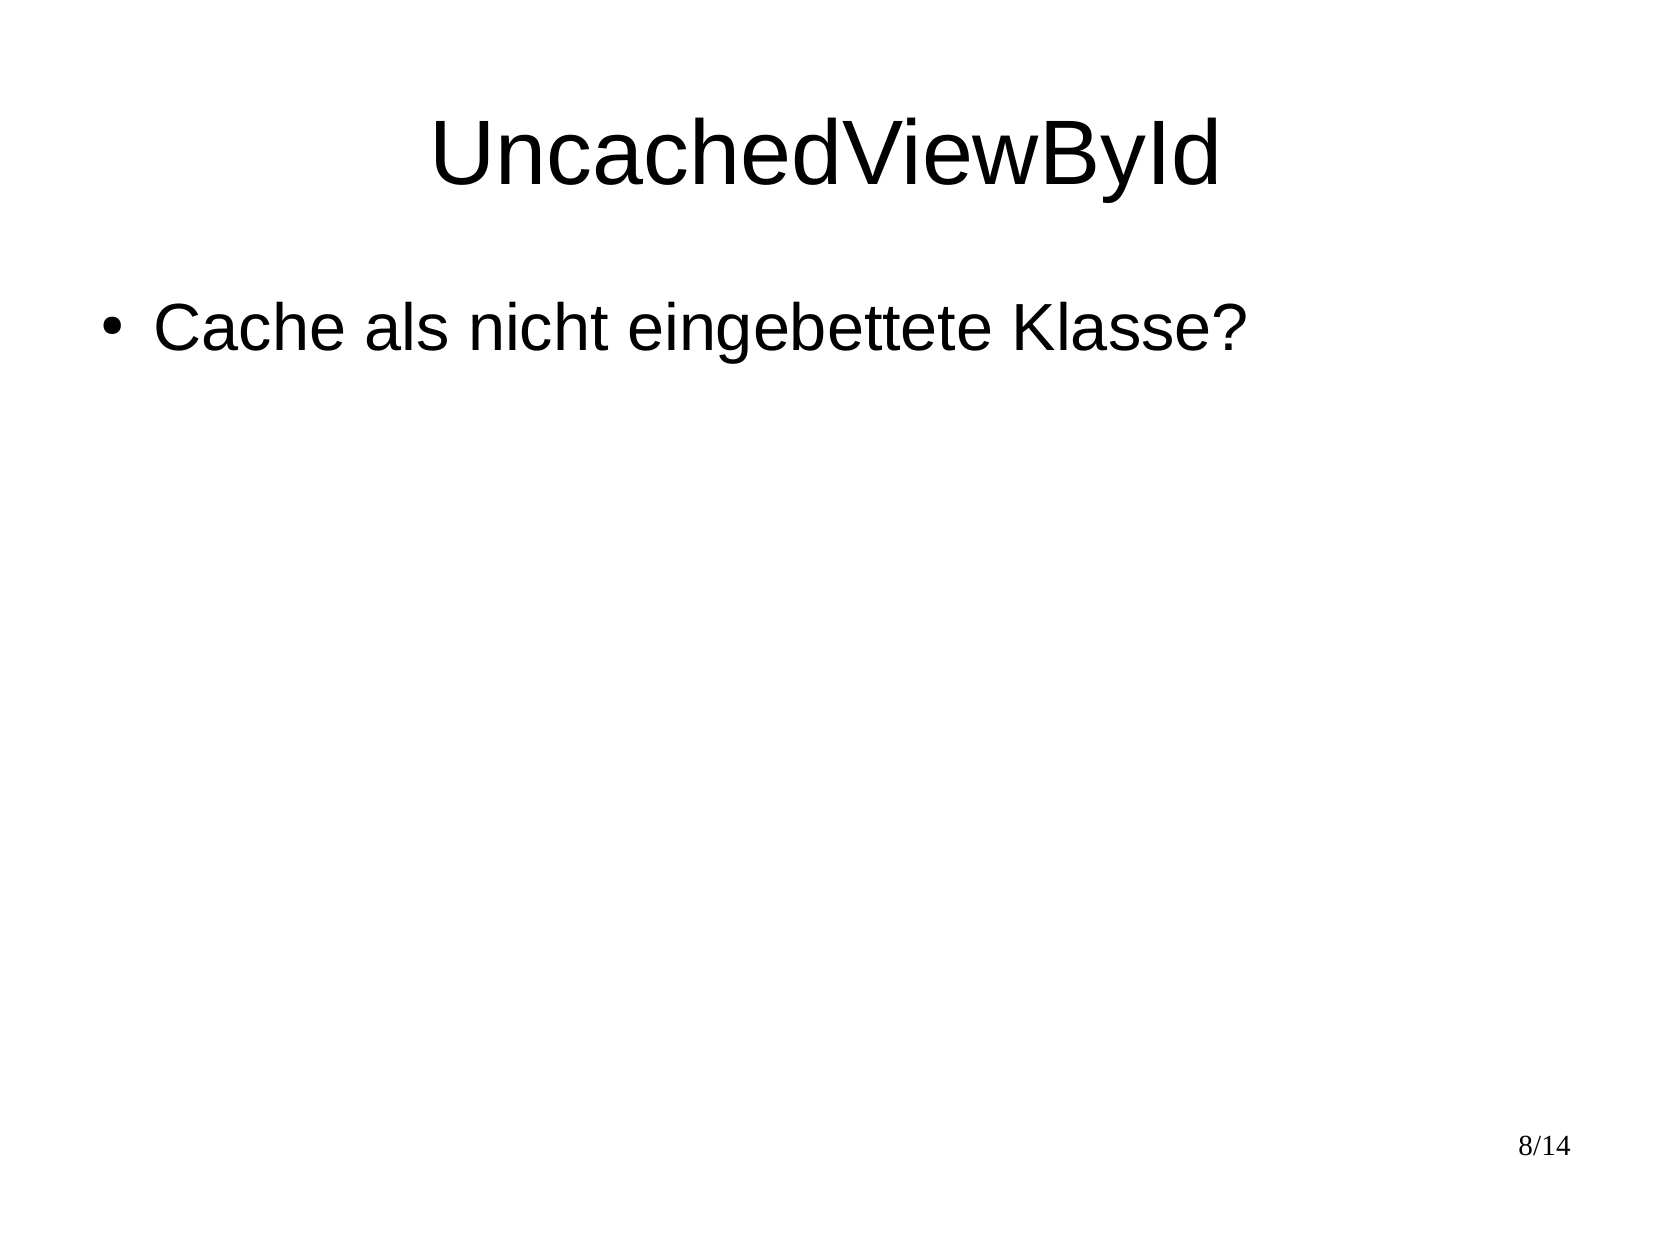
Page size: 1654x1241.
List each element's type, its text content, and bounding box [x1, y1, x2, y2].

list Cache als nicht eingebettete Klasse? [82, 290, 1571, 1010]
title UncachedViewById [82, 49, 1571, 257]
